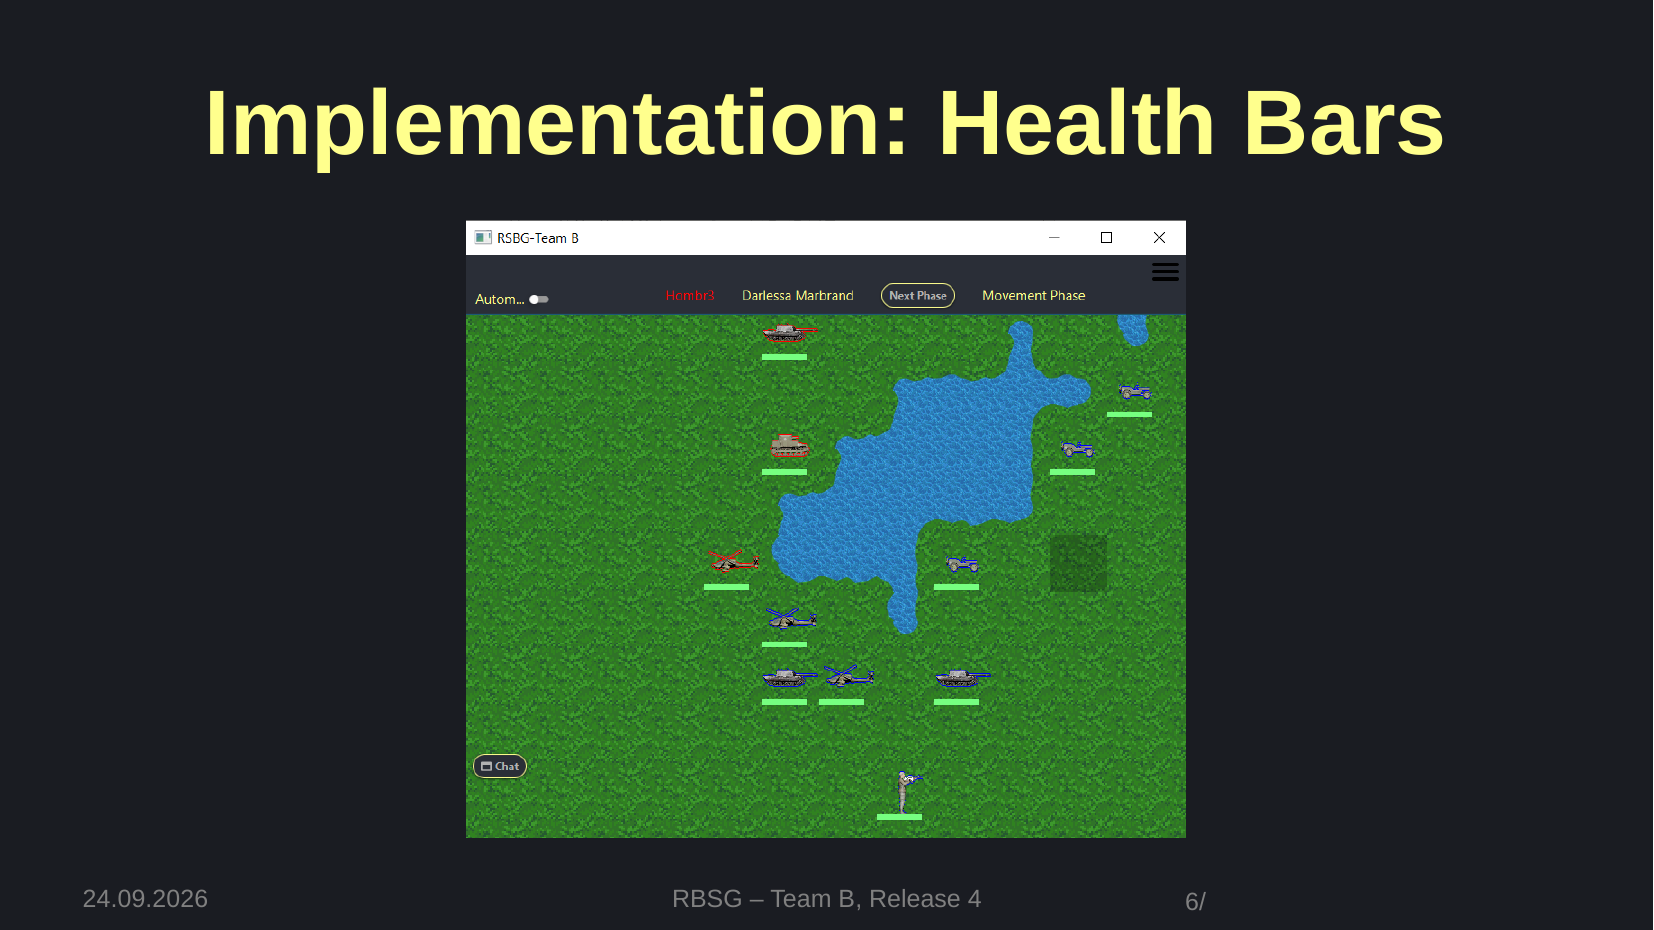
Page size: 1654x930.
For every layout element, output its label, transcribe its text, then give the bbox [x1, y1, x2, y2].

title Implementation: Health Bars [82, 61, 1571, 173]
text_box / [1185, 885, 1571, 912]
text_box RBSG – Team B, Release 4 [565, 882, 1090, 912]
picture [466, 220, 1186, 839]
text_box 03.09.2019 [82, 882, 468, 912]
